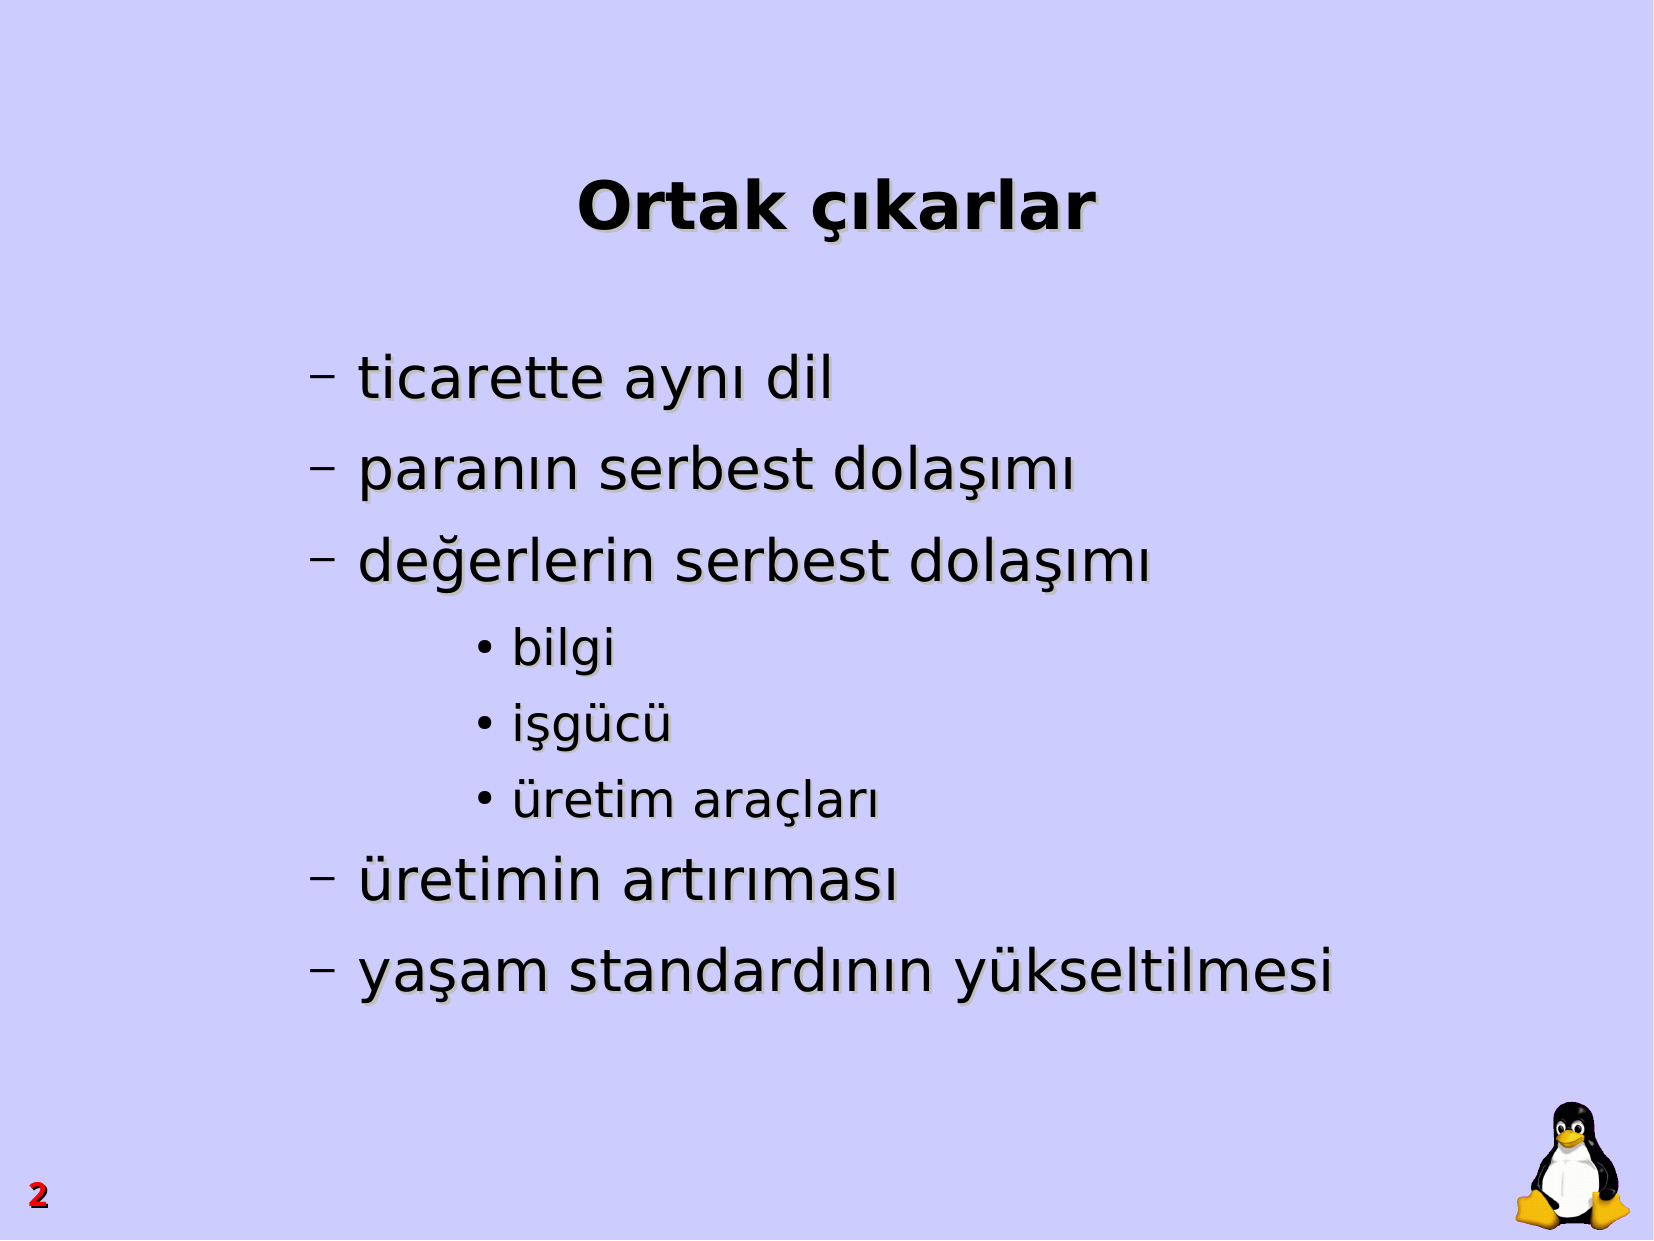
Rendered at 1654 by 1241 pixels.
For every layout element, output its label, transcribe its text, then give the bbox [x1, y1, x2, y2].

list ticarette aynı dil paranın serbest dolaşımı değerlerin serbest dolaşımı bilgi işgücü üretim araçları üretimin artırıması yaşam standardının yükseltilmesi [121, 344, 1534, 1127]
title Ortak çıkarlar [121, 102, 1534, 310]
picture [1504, 1086, 1654, 1241]
